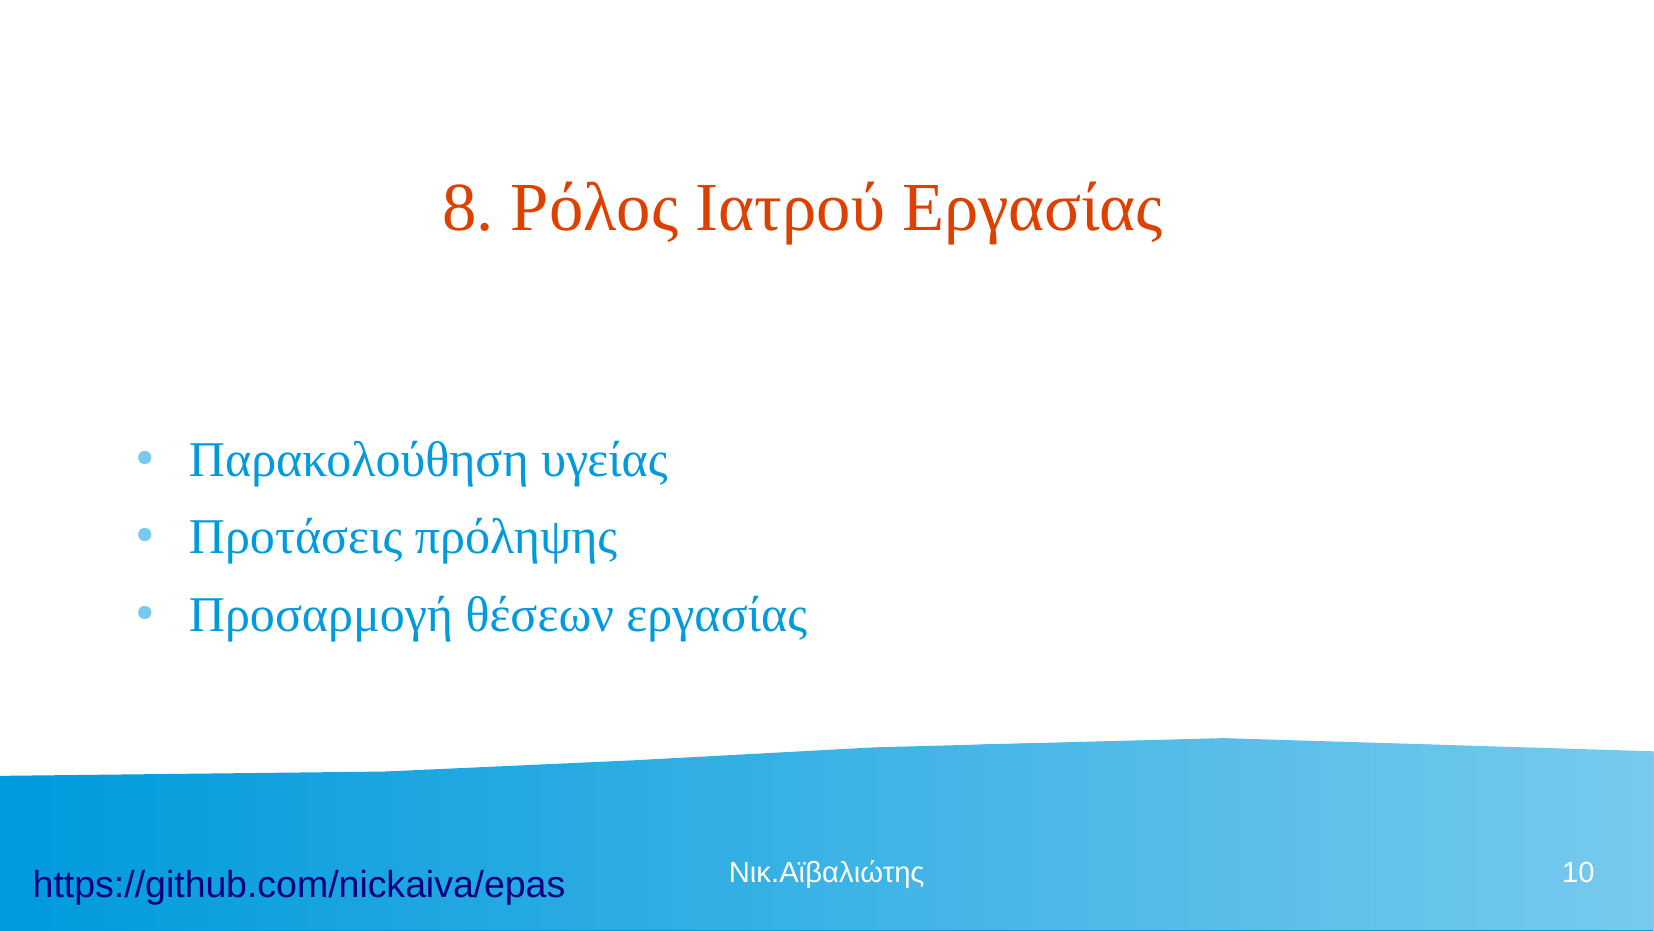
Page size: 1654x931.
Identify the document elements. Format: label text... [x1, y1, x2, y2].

list Παρακολούθηση υγείας Προτάσεις πρόληψης Προσαρμογή θέσεων εργασίας [118, 354, 1654, 739]
title 8. Ρόλος Ιατρού Εργασίας [29, 118, 1506, 296]
